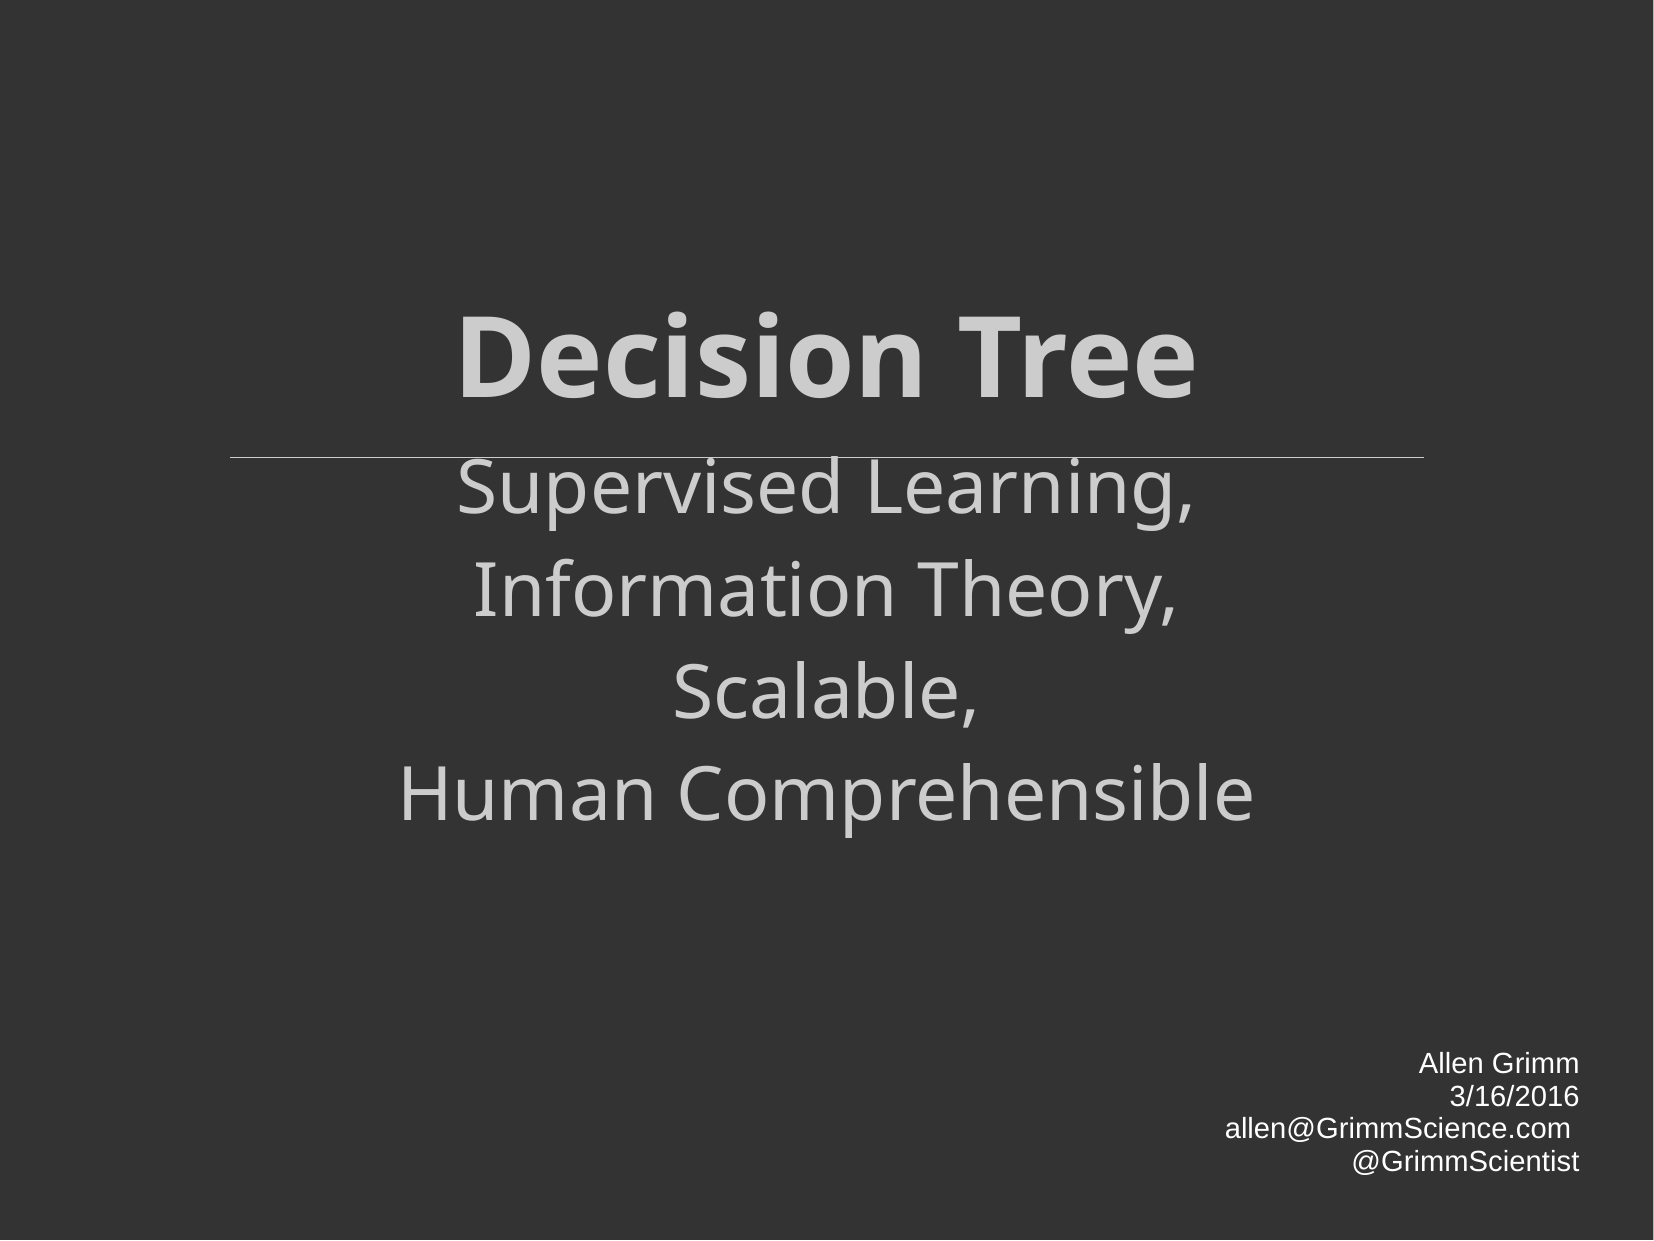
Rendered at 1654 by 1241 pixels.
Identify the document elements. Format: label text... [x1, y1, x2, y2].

subtitle Supervised Learning, Information Theory, Scalable, Human Comprehensible [82, 476, 1571, 970]
text_box Allen Grimm 3/16/2016 allen@GrimmScience.com @GrimmScientist [1098, 1039, 1595, 1186]
title Decision Tree [82, 250, 1571, 458]
